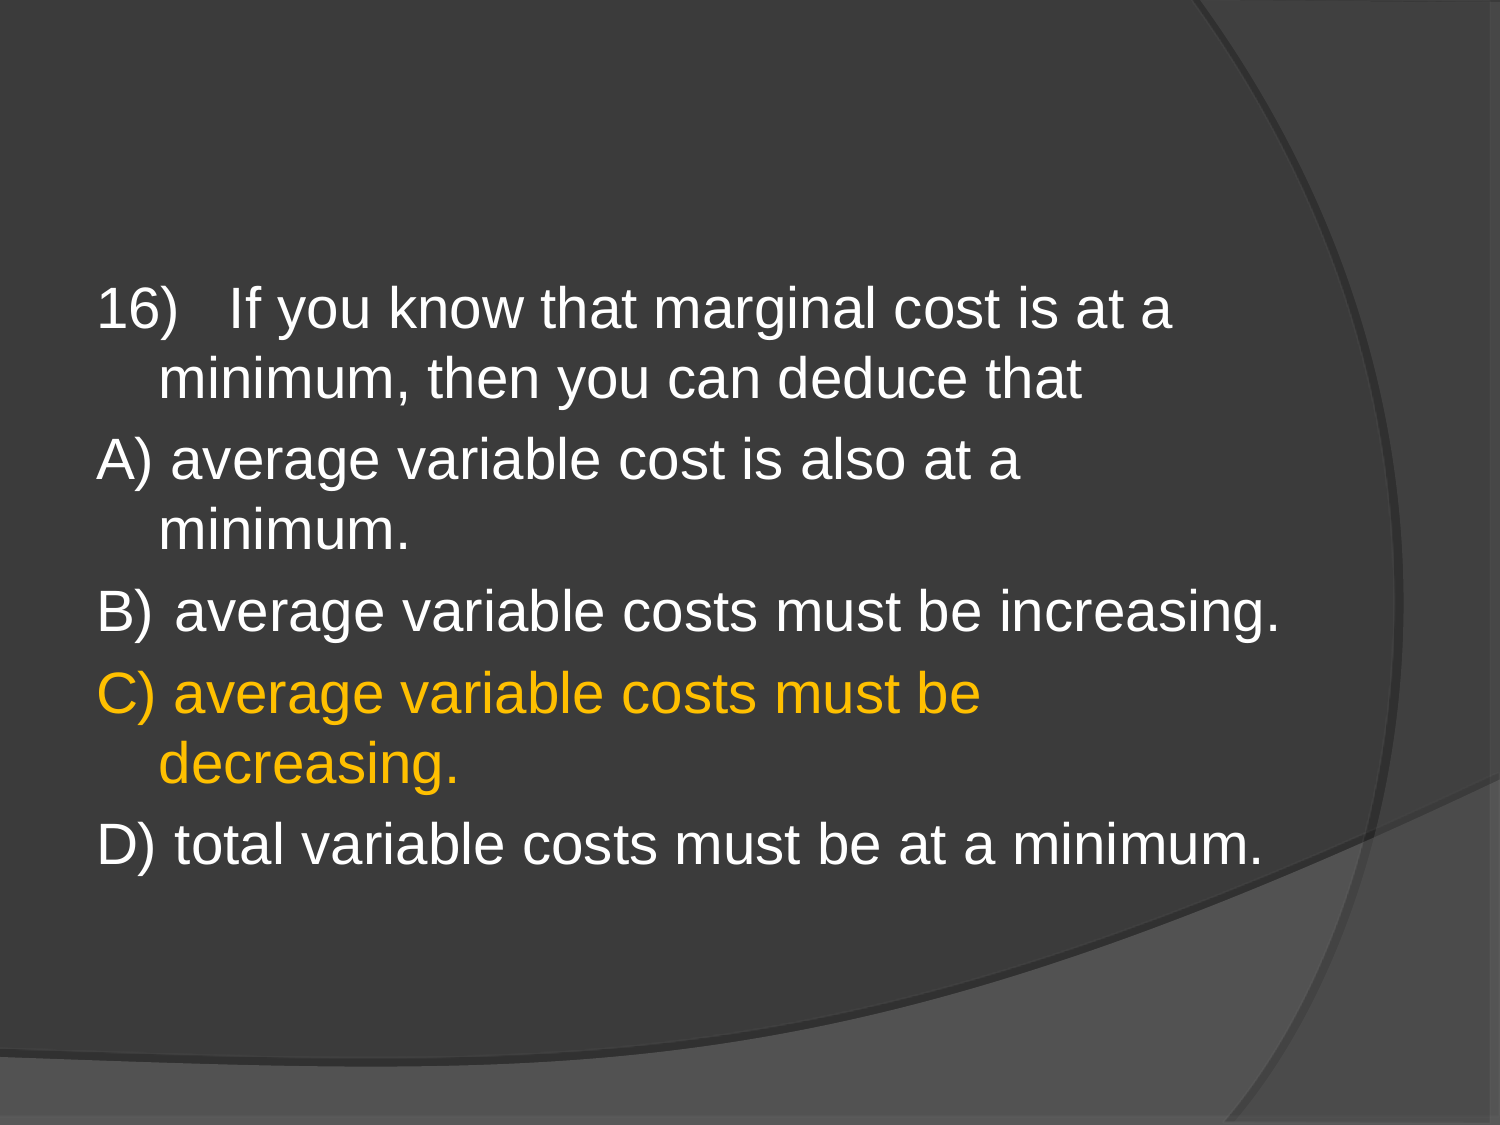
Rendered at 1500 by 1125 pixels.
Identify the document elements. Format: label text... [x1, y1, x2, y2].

list 16) If you know that marginal cost is at a minimum, then you can deduce that A) average variable cost is also at a minimum. B) average variable costs must be increasing. C) average variable costs must be decreasing. D) total variable costs must be at a minimum. [75, 262, 1300, 1005]
